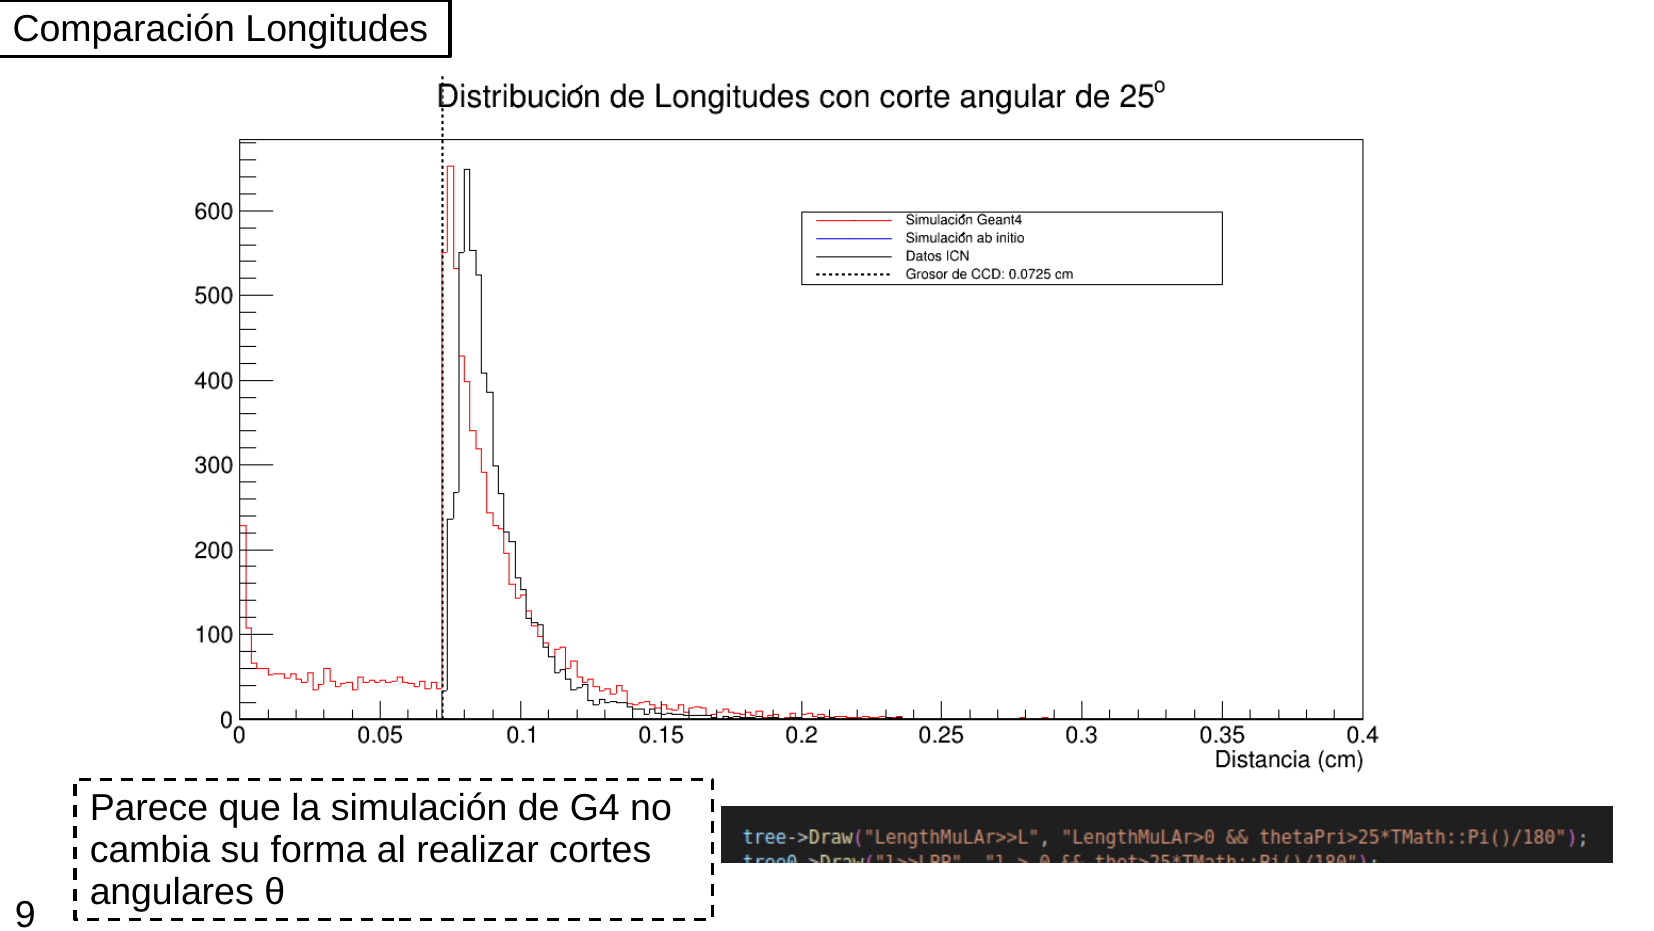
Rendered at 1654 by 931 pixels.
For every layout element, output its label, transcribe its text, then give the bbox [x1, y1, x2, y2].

text_box Parece que la simulación de G4 no cambia su forma al realizar cortes angulares θ [75, 779, 713, 920]
picture [721, 806, 1613, 863]
picture [187, 74, 1388, 780]
text_box <number> [0, 886, 629, 931]
text_box Comparación Longitudes [0, 0, 451, 57]
